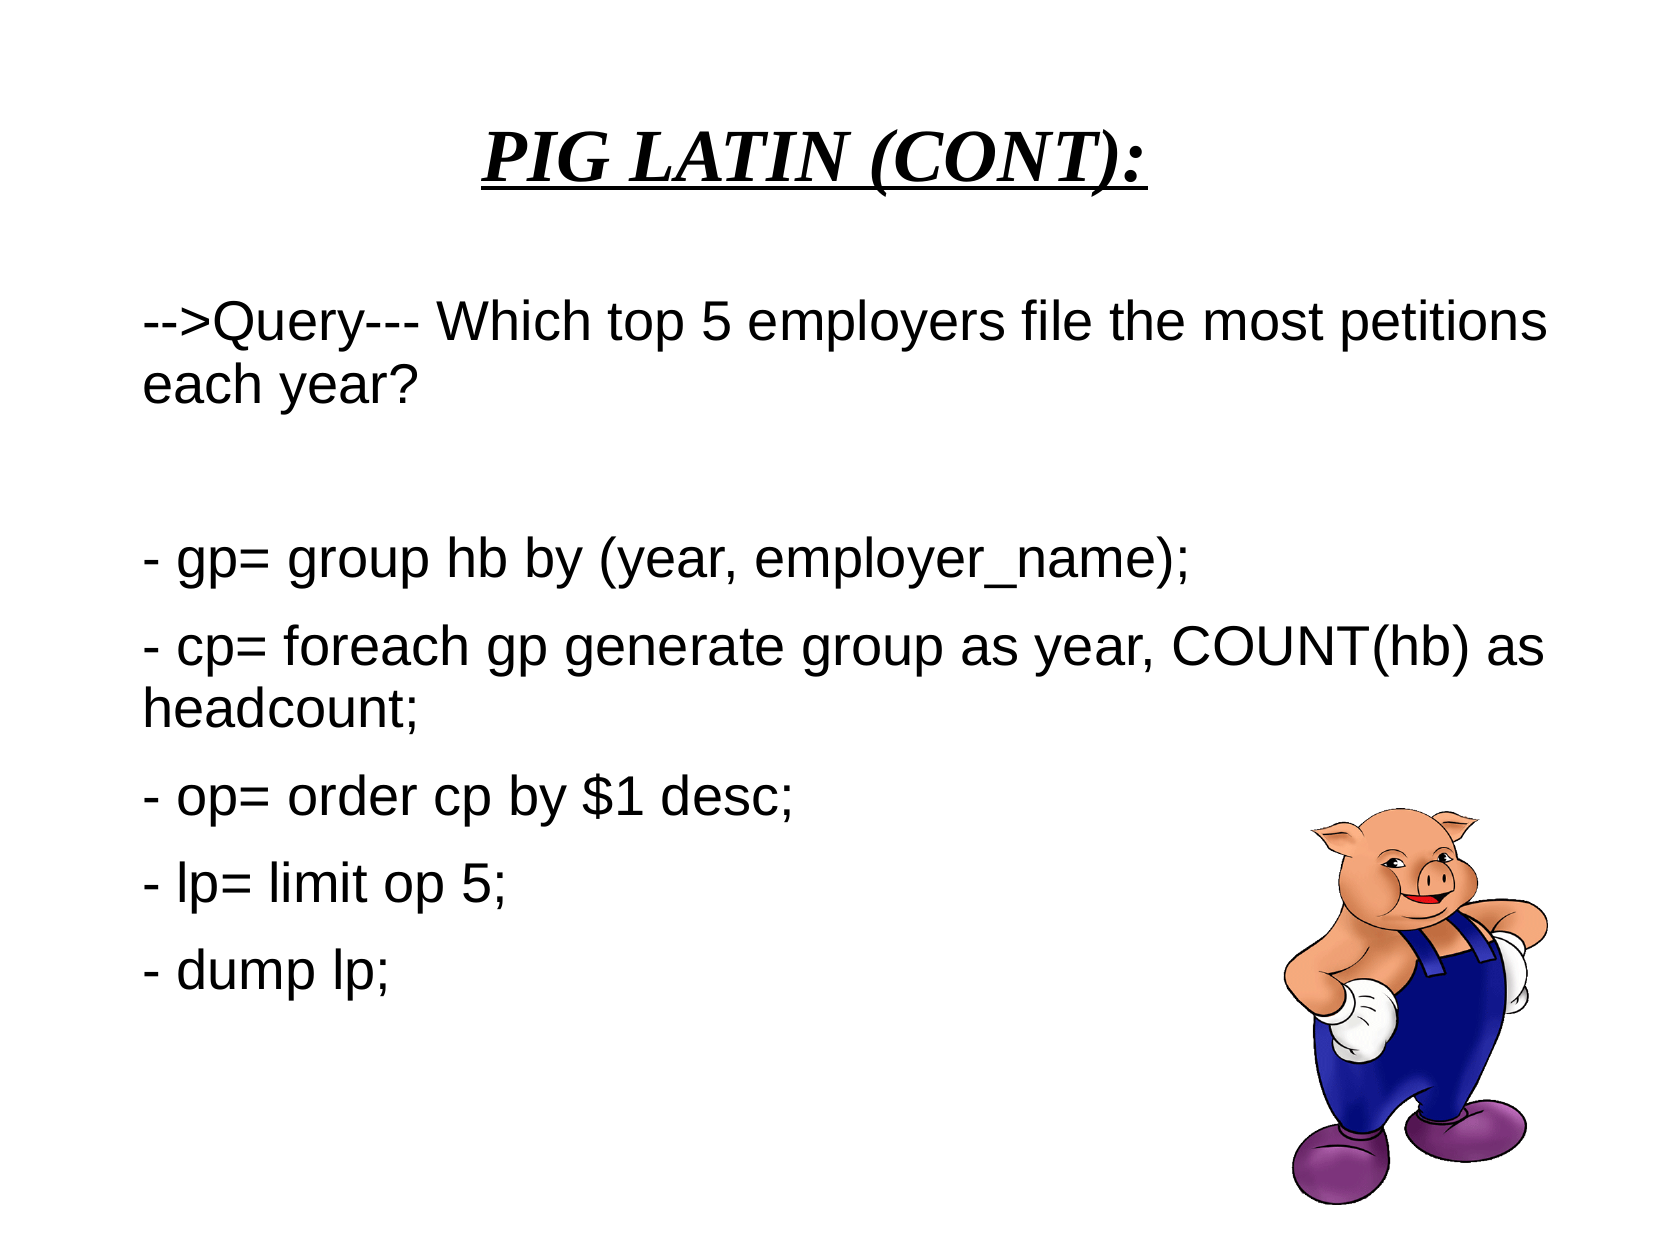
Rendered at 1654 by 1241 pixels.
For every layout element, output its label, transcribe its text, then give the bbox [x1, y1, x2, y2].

picture [1283, 808, 1548, 1205]
title PIG LATIN (CONT): [70, 52, 1559, 260]
list -->Query--- Which top 5 employers file the most petitions each year? - gp= group hb by (year, employer_name); - cp= foreach gp generate group as year, COUNT(hb) as headcount; - op= order cp by $1 desc; - lp= limit op 5; - dump lp; [82, 290, 1571, 1010]
